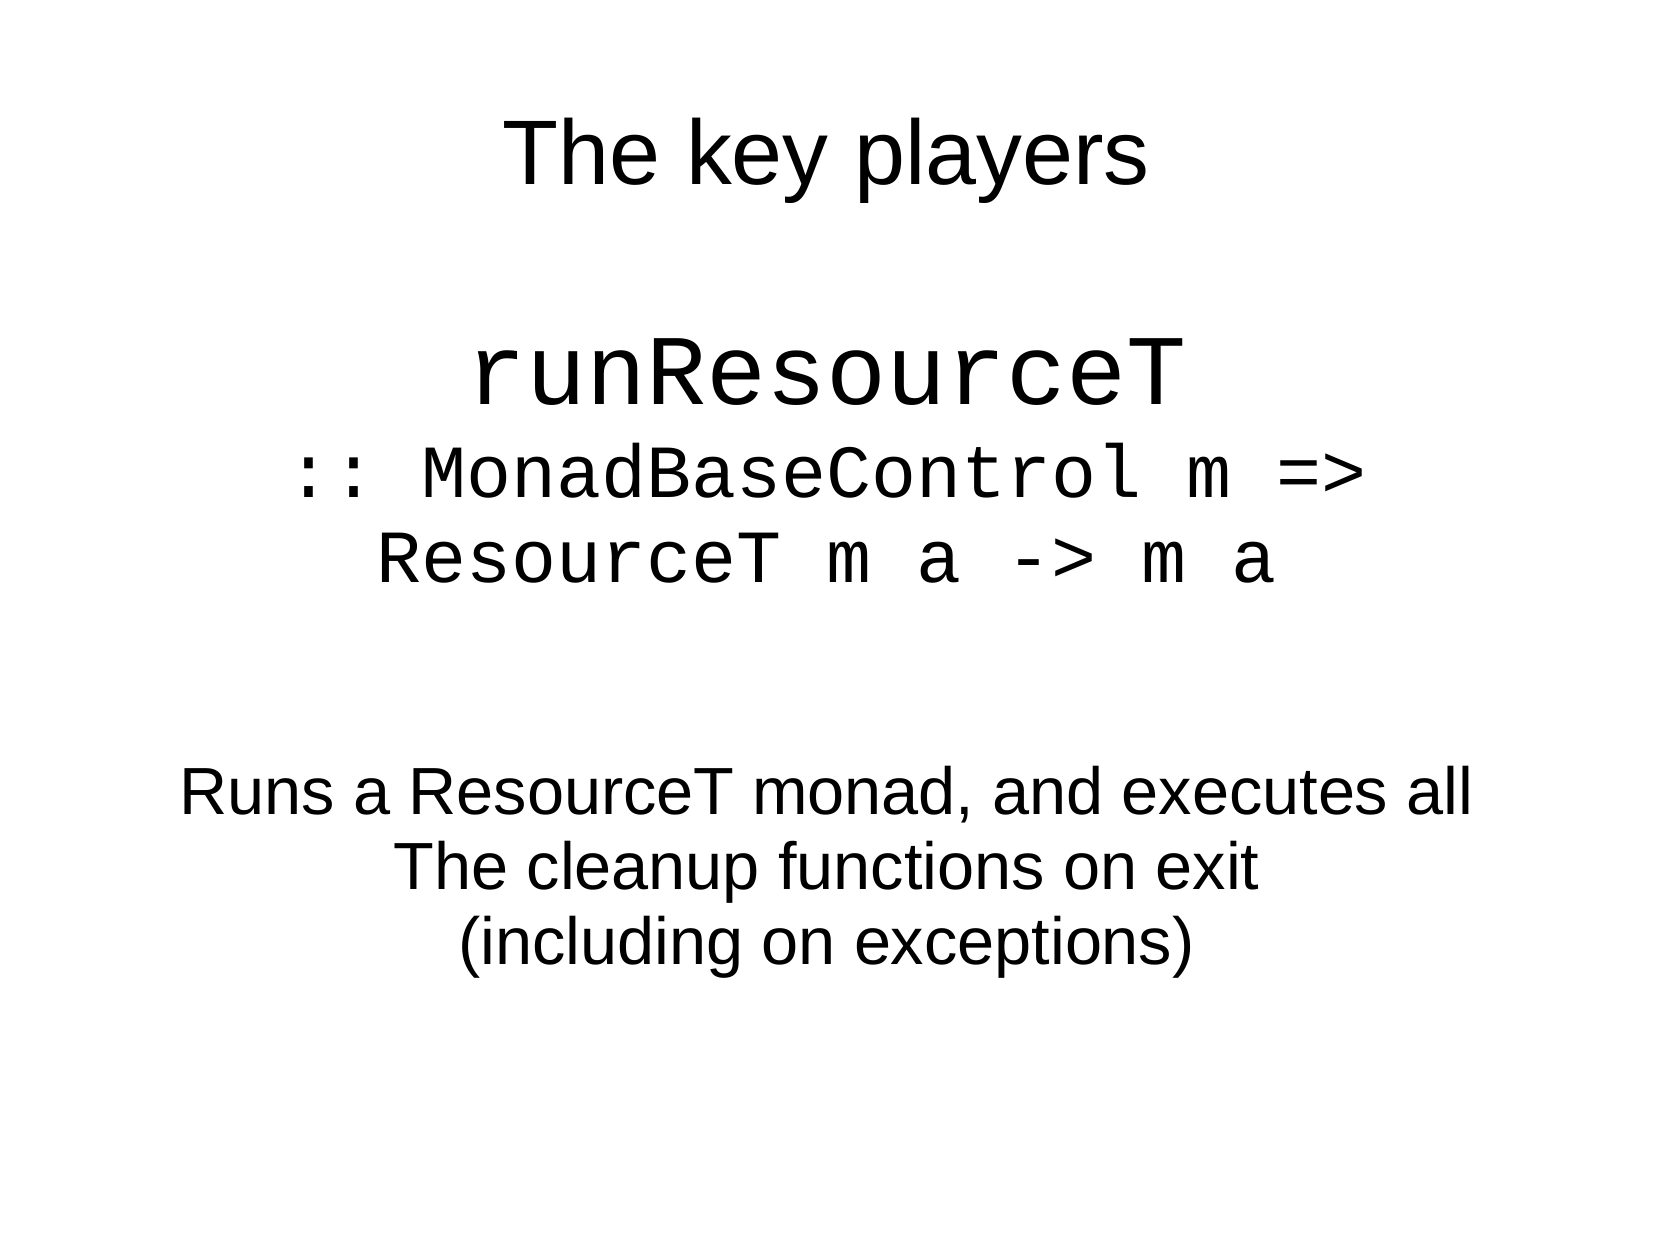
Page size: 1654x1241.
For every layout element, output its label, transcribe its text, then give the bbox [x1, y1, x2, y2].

title The key players [82, 49, 1571, 257]
subtitle runResourceT :: MonadBaseControl m => ResourceT m a -> m a Runs a ResourceT monad, and executes all The cleanup functions on exit (including on exceptions) [82, 290, 1571, 1010]
